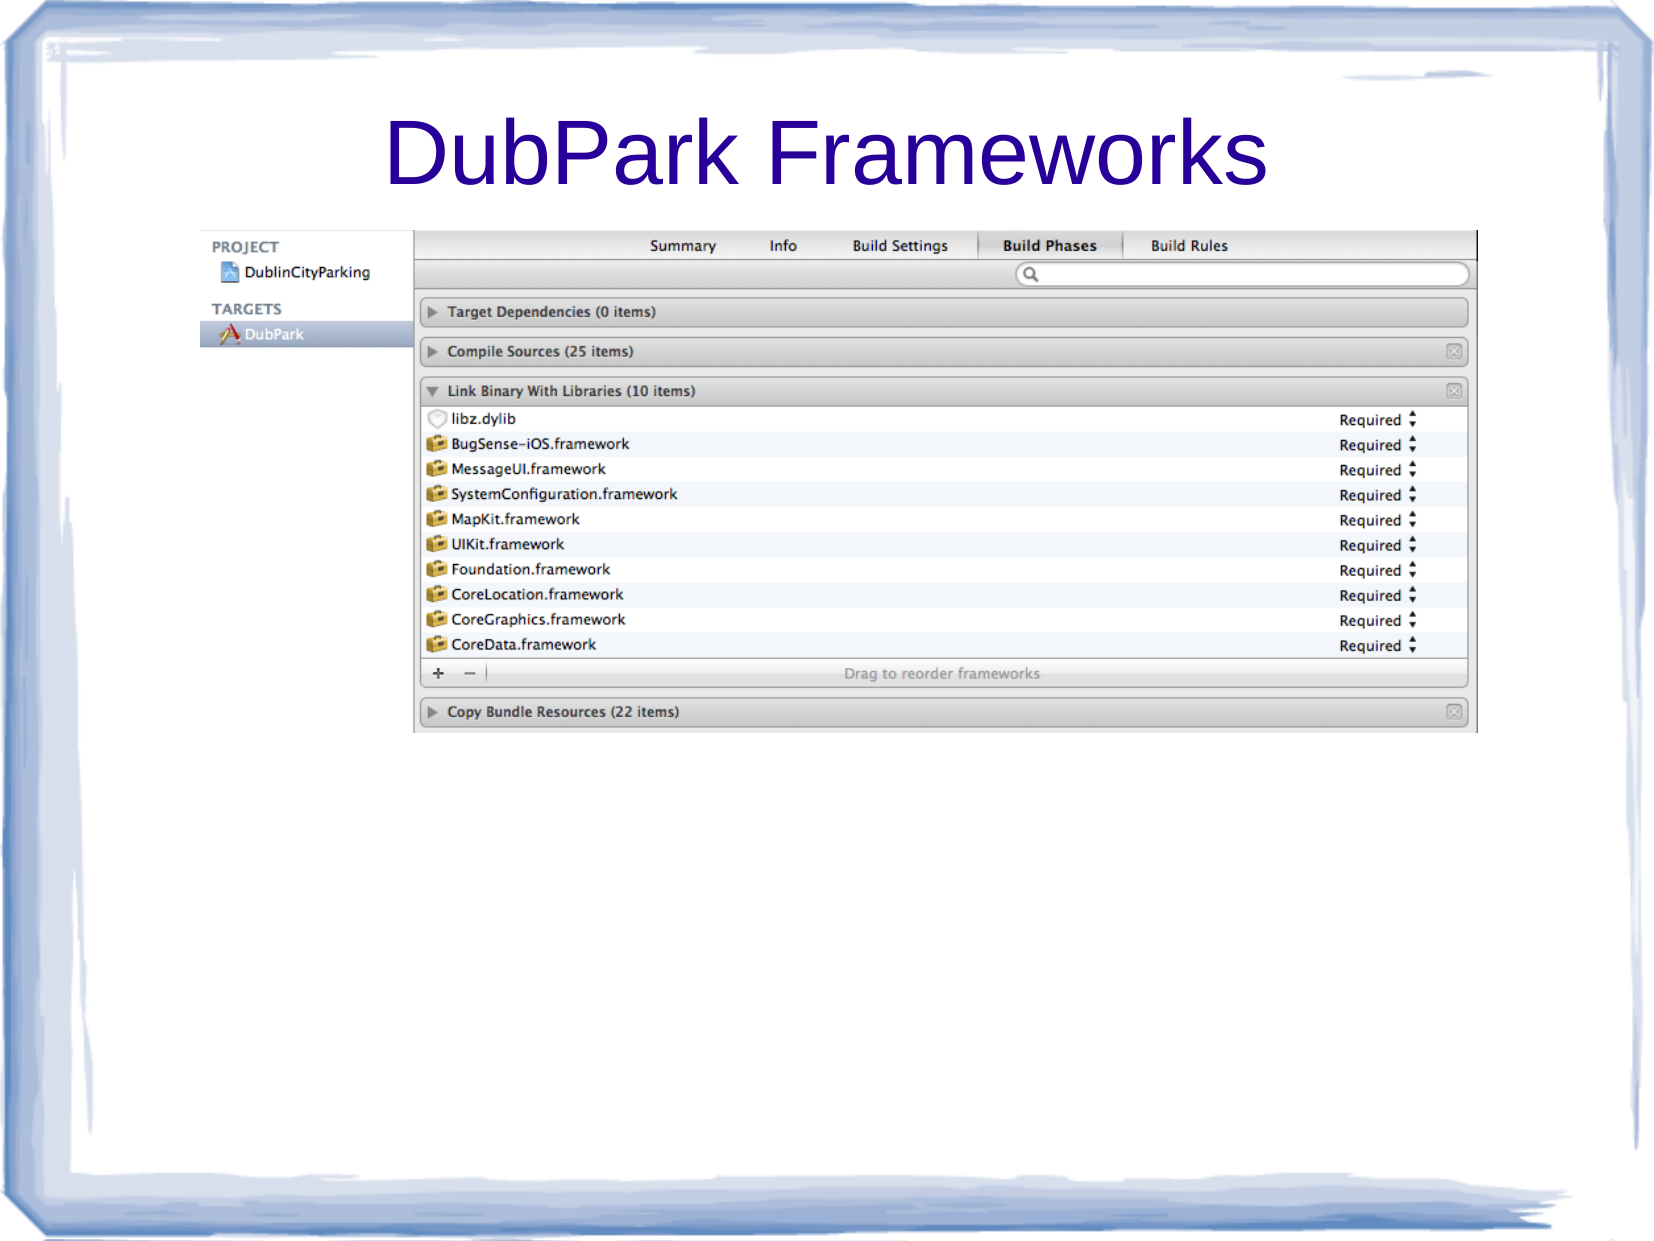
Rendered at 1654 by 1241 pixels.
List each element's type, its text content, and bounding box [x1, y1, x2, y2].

picture [0, 0, 1654, 1241]
title DubPark Frameworks [82, 49, 1571, 257]
